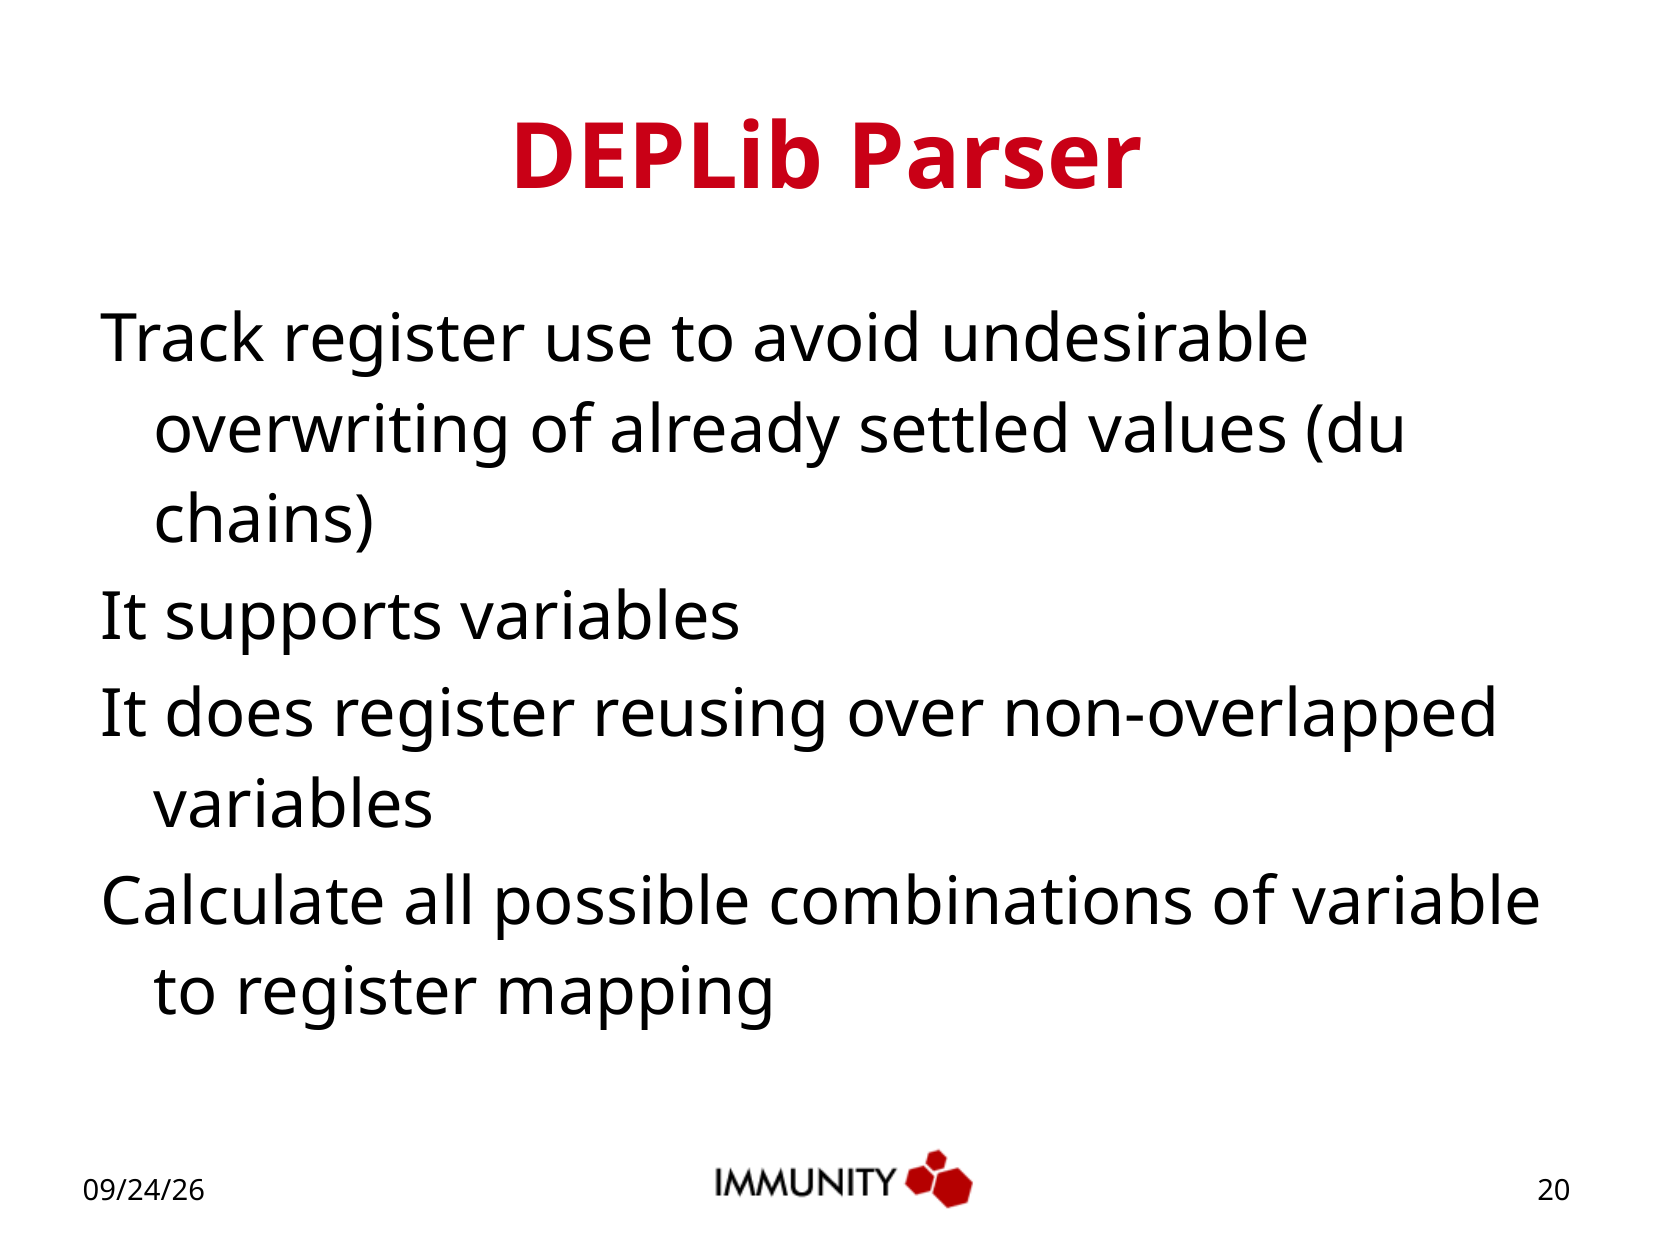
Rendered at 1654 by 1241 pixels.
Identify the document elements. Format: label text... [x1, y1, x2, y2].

picture [694, 1130, 984, 1235]
title DEPLib Parser [82, 49, 1571, 257]
list Track register use to avoid undesirable overwriting of already settled values (du chains) It supports variables It does register reusing over non-overlapped variables Calculate all possible combinations of variable to register mapping [82, 290, 1571, 1094]
